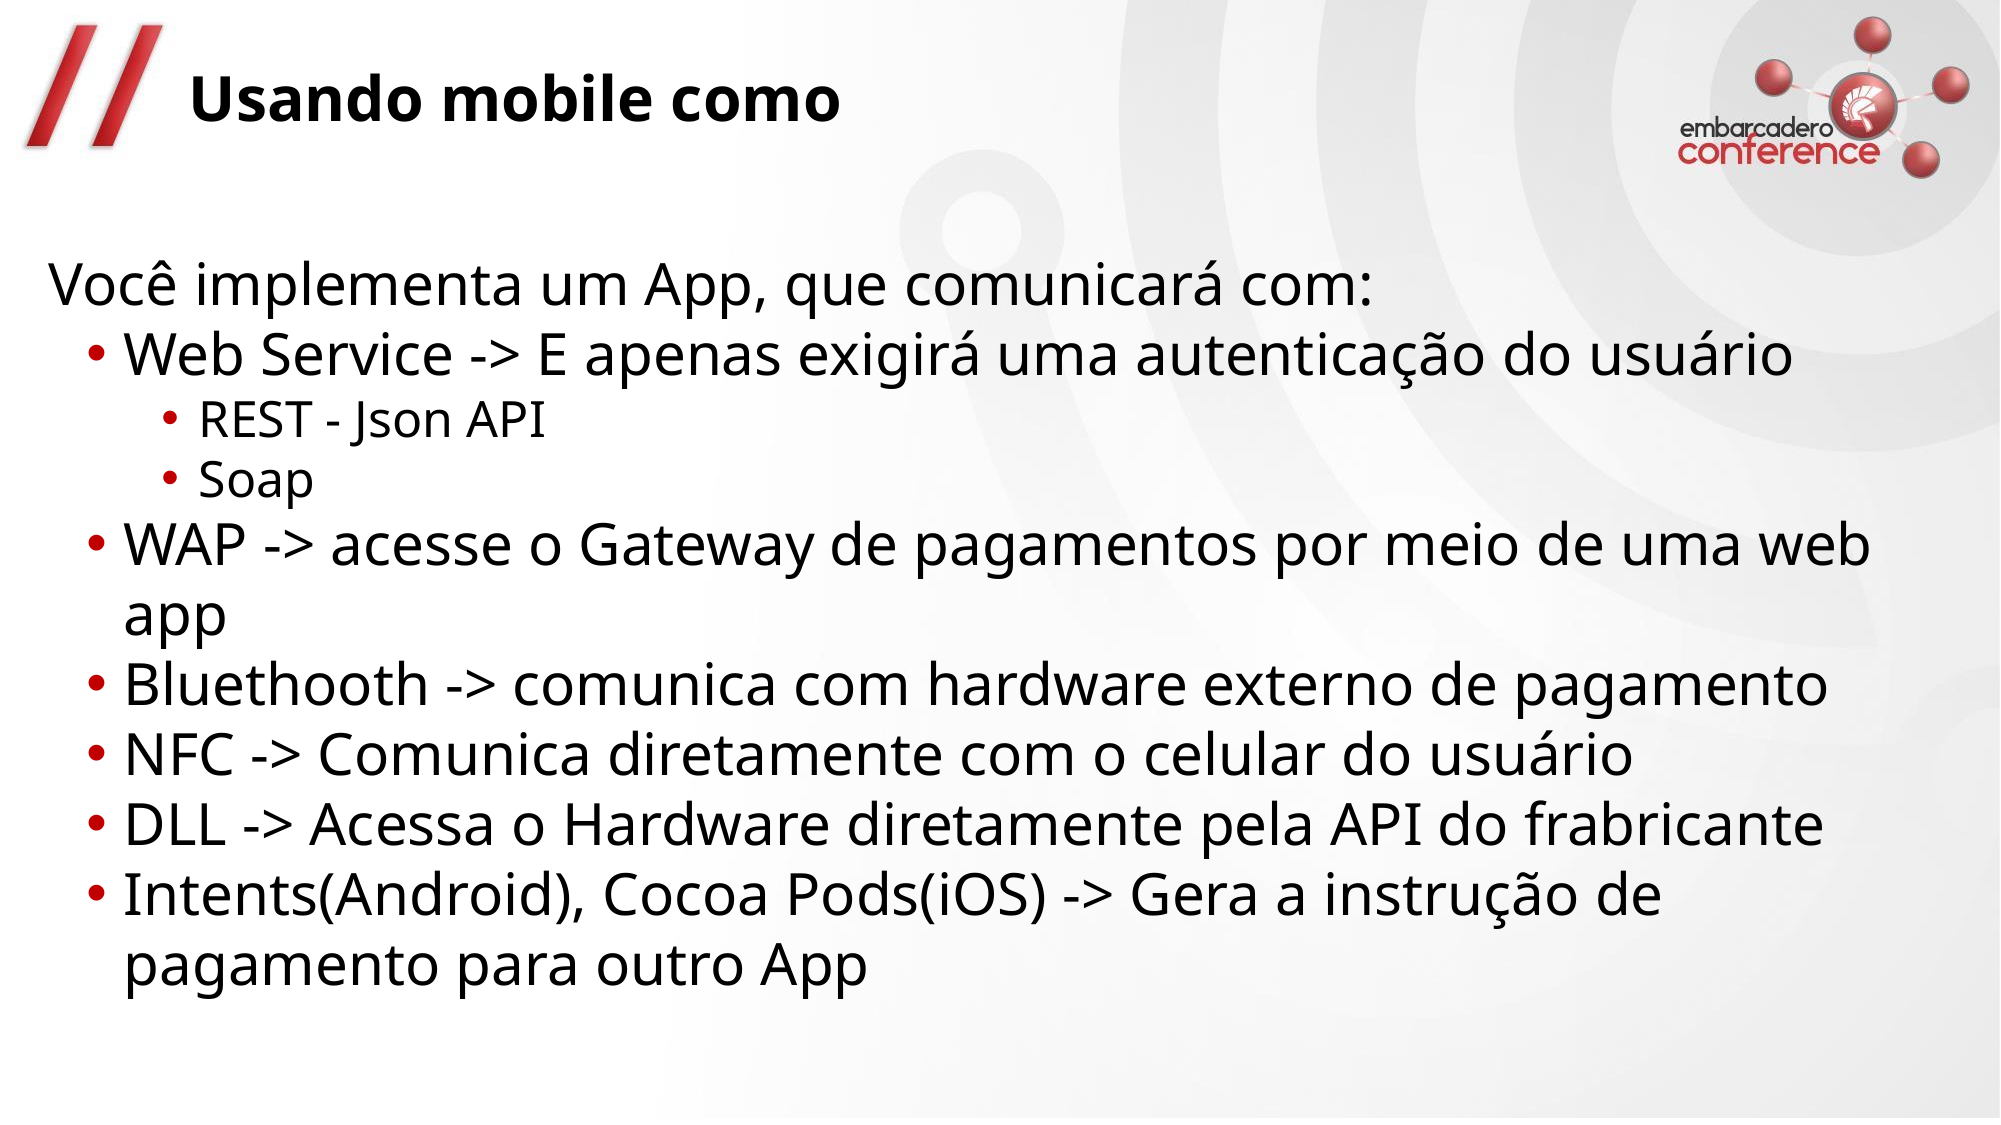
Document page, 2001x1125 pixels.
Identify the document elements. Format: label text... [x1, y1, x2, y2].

picture [0, 0, 2000, 1118]
title Usando mobile como [174, 49, 1636, 145]
list Você implementa um App, que comunicará com: Web Service -> E apenas exigirá uma autenticação do usuário REST - Json API Soap WAP -> acesse o Gateway de pagamentos por meio de uma web app Bluethooth -> comunica com hardware externo de pagamento NFC -> Comunica diretamente com o celular do usuário DLL -> Acessa o Hardware diretamente pela API do frabricante Intents(Android), Cocoa Pods(iOS) -> Gera a instrução de pagamento para outro App [33, 232, 1970, 1100]
